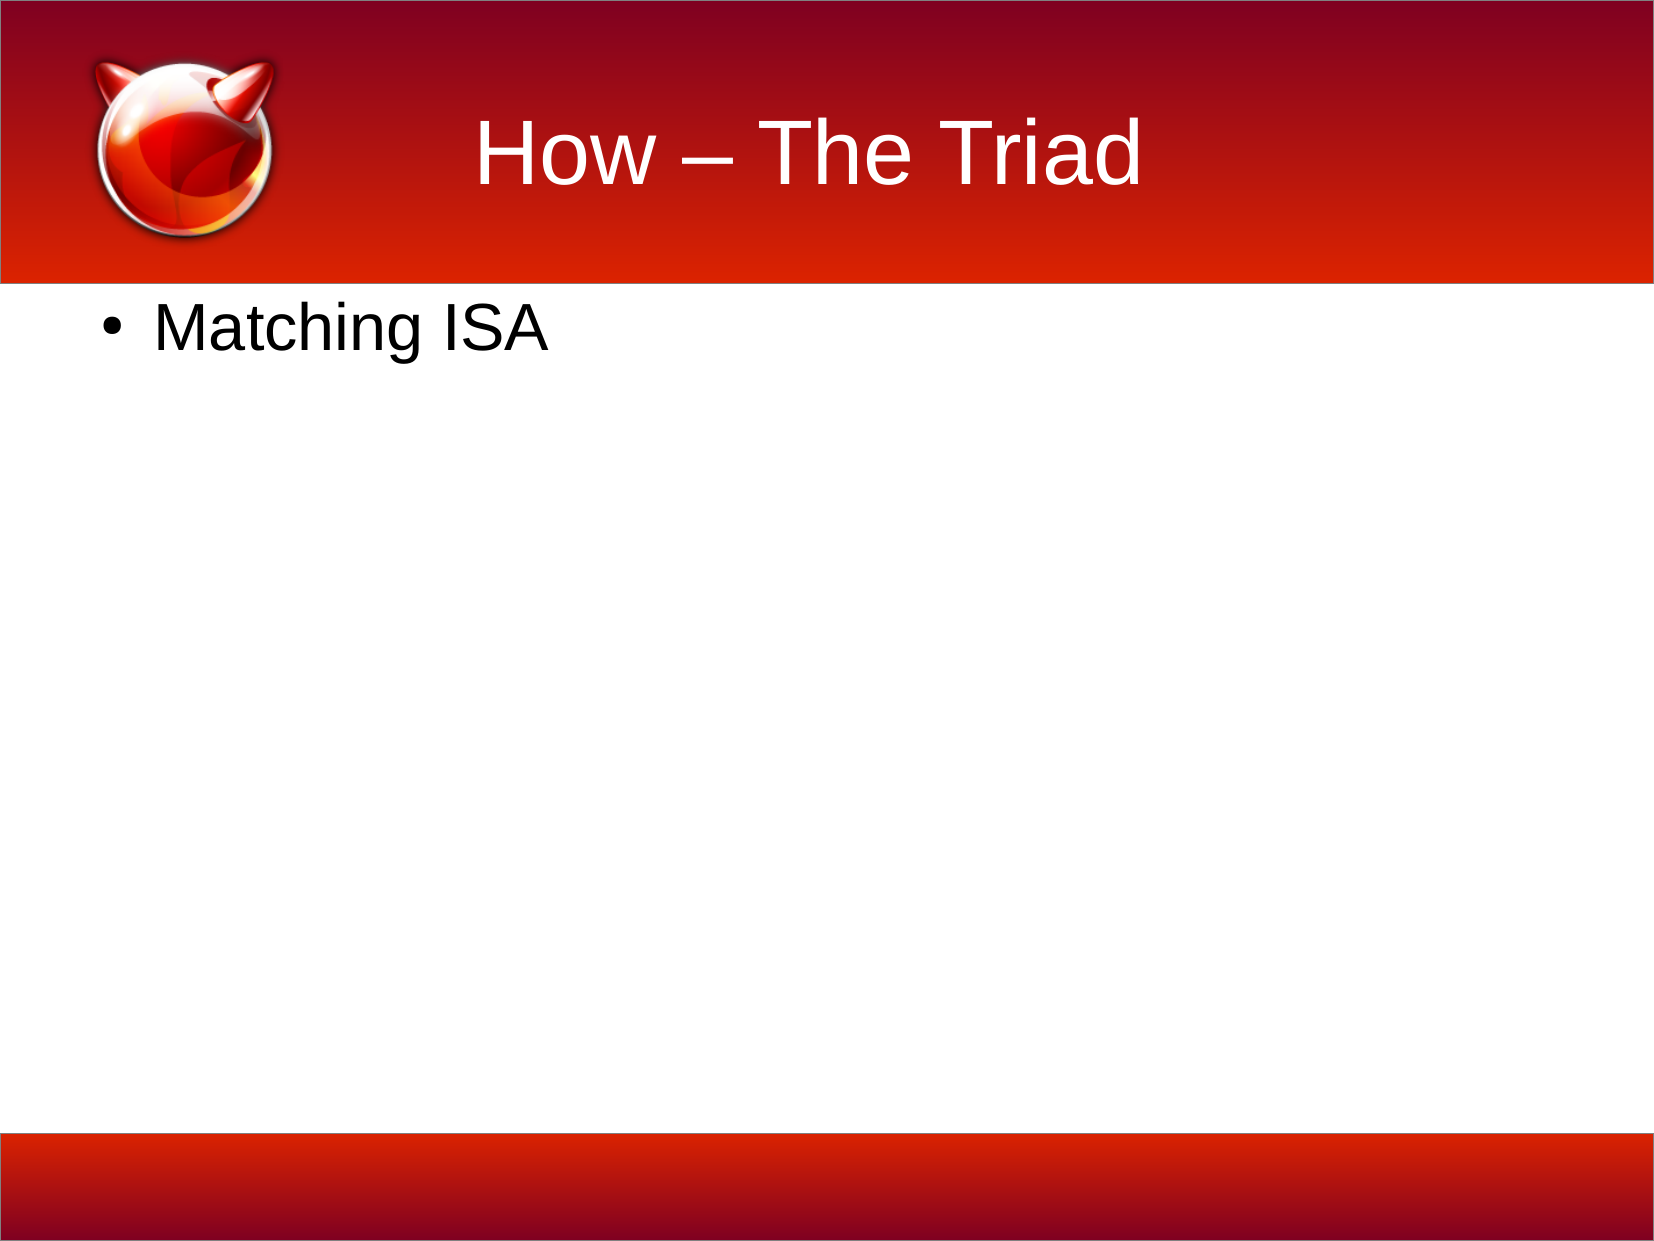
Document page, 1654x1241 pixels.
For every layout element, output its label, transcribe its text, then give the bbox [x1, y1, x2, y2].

title How – The Triad [82, 49, 1536, 257]
list Matching ISA [82, 290, 1538, 1010]
